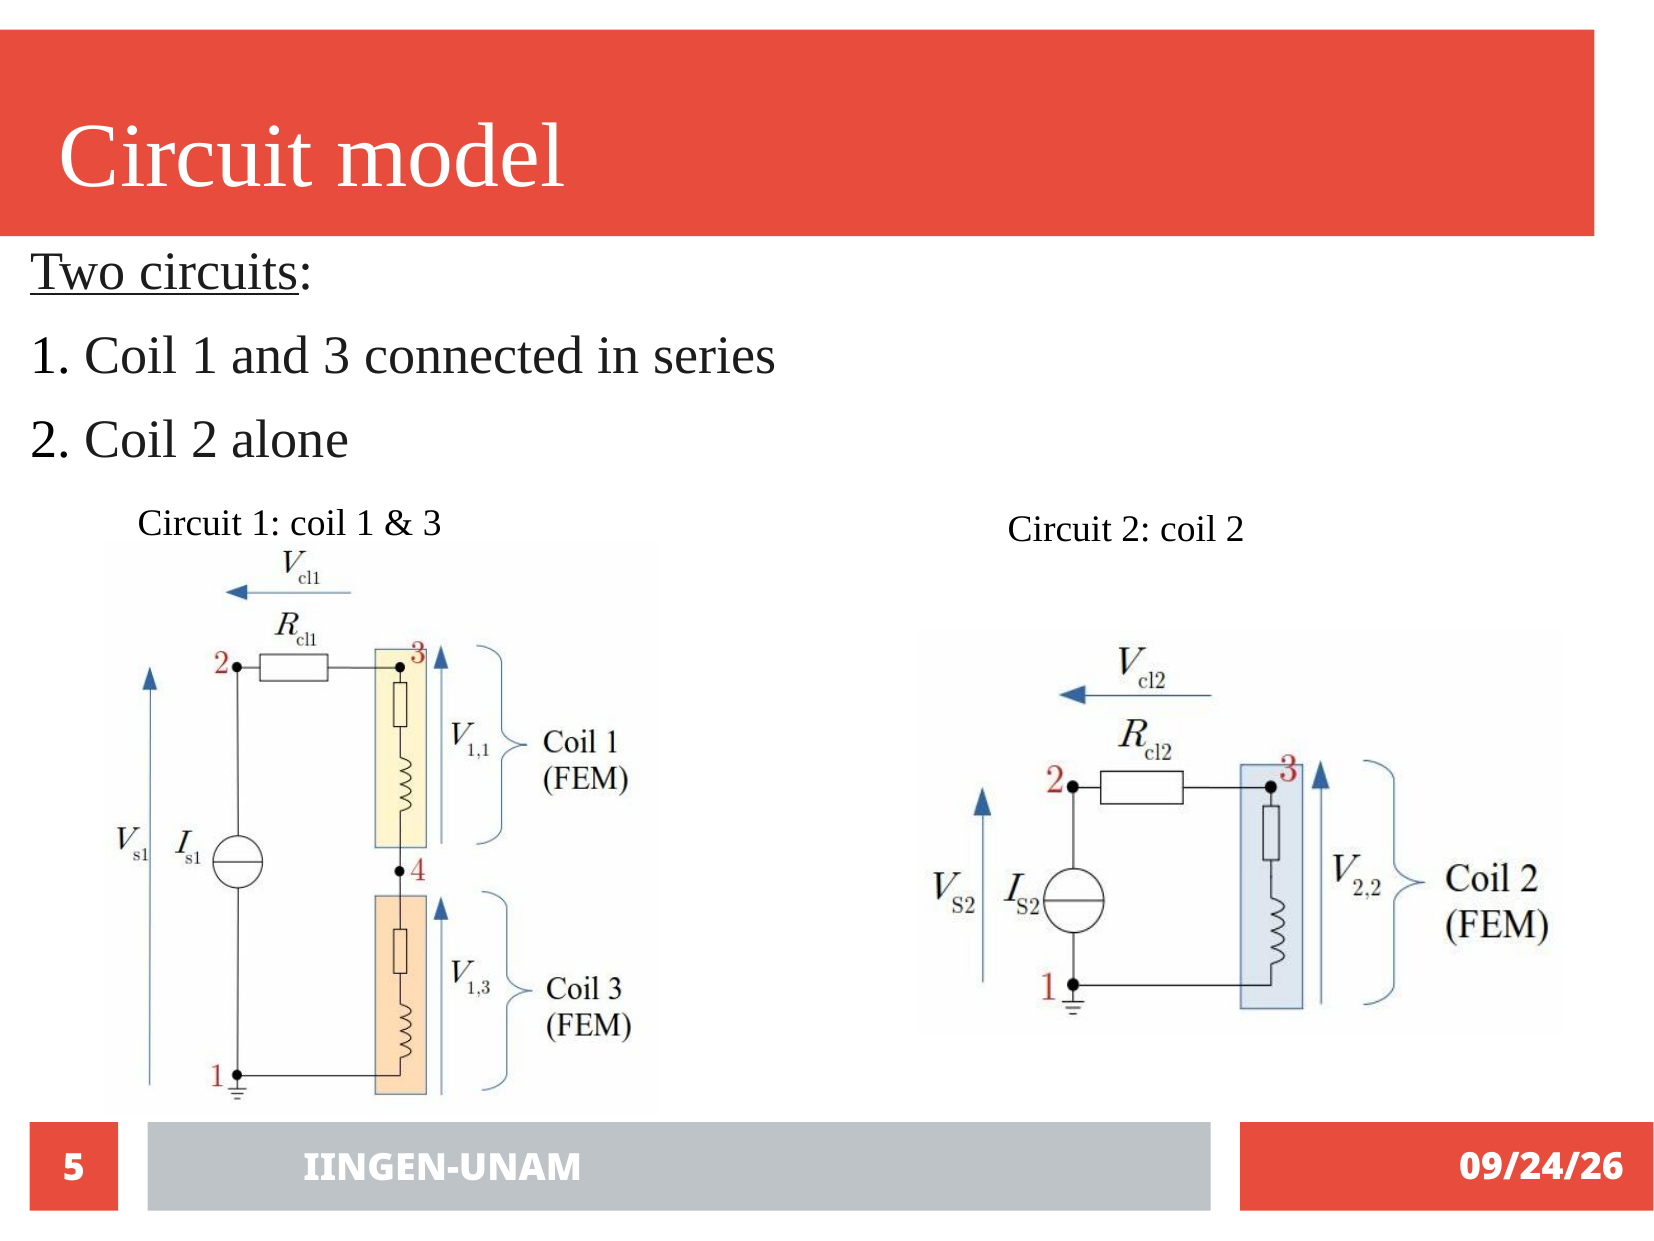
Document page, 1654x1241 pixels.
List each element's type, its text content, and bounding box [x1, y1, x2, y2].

list Two circuits: Coil 1 and 3 connected in series Coil 2 alone [30, 241, 1216, 475]
text_box Circuit 2: coil 2 [992, 500, 1441, 558]
title Circuit model [59, 59, 1595, 207]
picture [915, 630, 1562, 1036]
picture [105, 541, 661, 1116]
text_box Circuit 1: coil 1 & 3 [122, 495, 571, 552]
